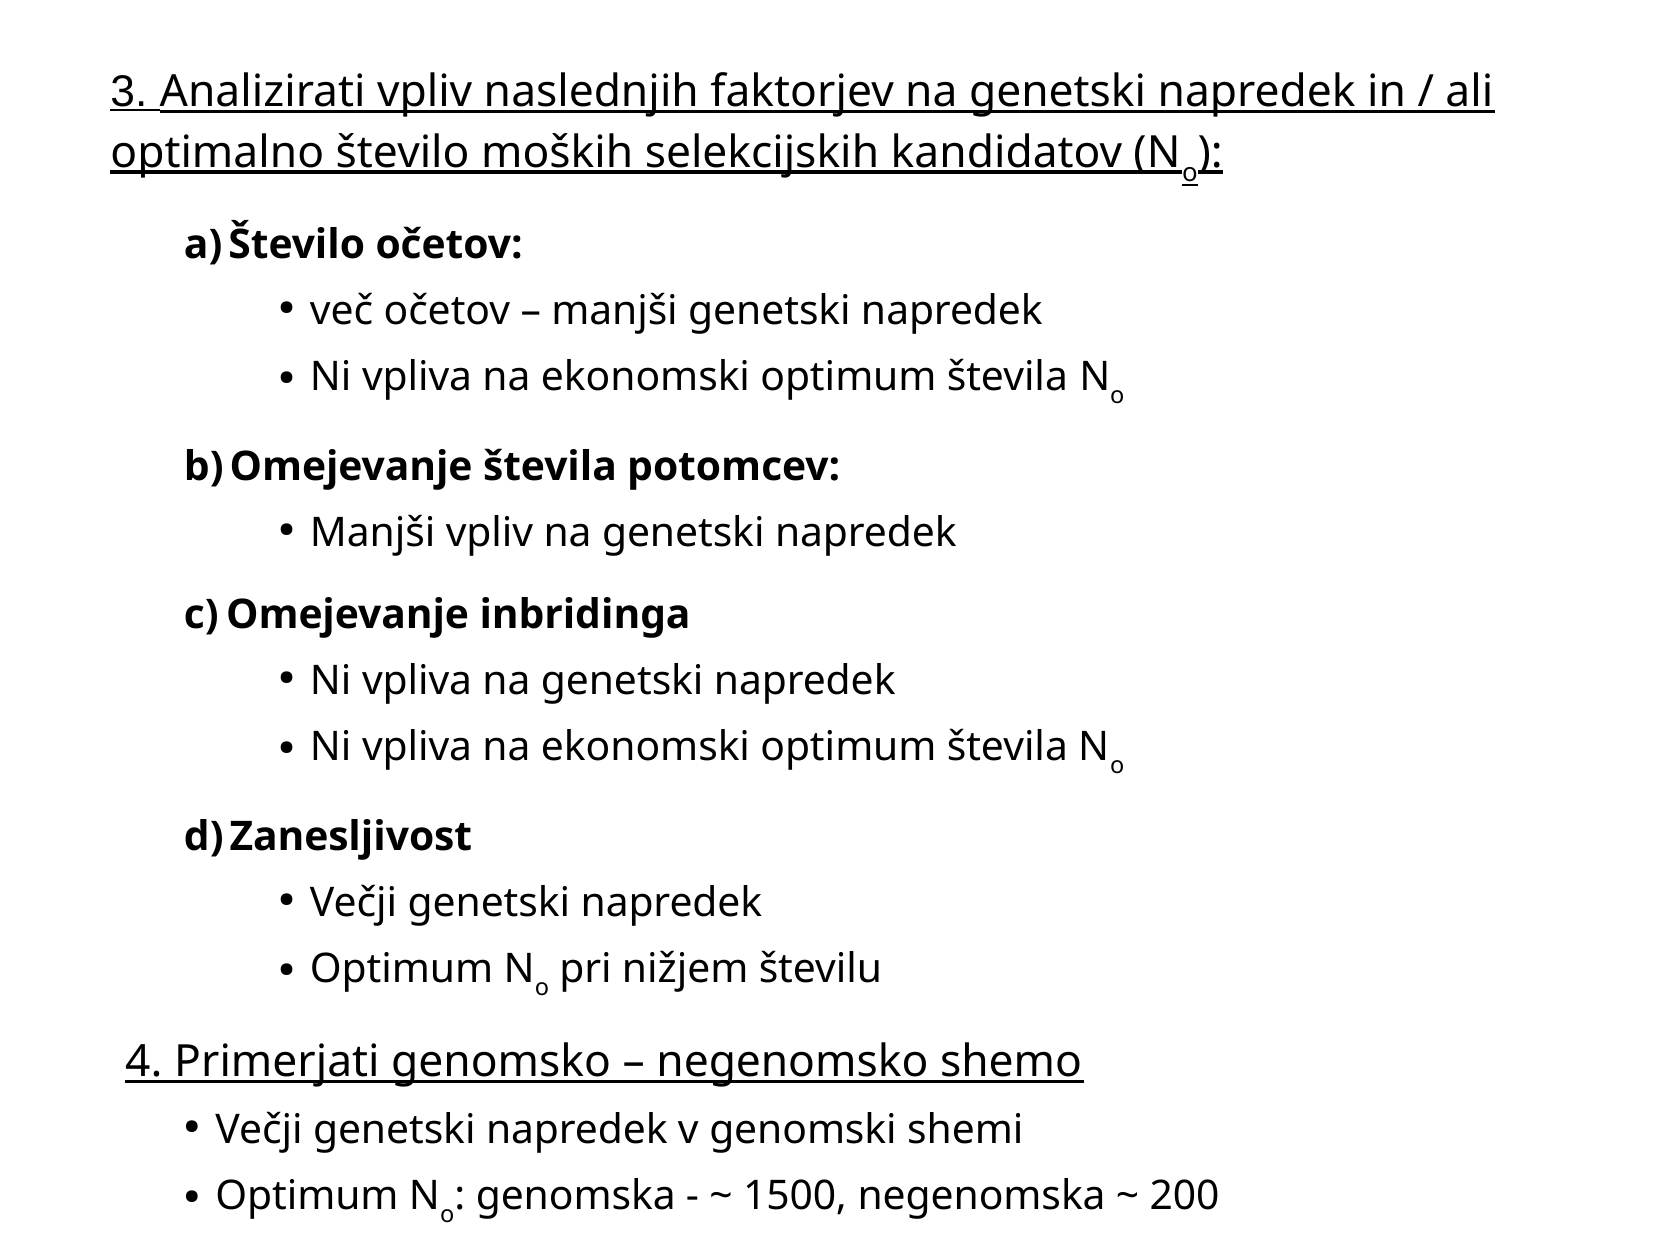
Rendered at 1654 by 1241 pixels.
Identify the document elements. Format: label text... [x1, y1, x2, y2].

list 3. Analizirati vpliv naslednjih faktorjev na genetski napredek in / ali optimalno število moških selekcijskih kandidatov (No): Število očetov: več očetov – manjši genetski napredek Ni vpliva na ekonomski optimum števila No Omejevanje števila potomcev: Manjši vpliv na genetski napredek Omejevanje inbridinga Ni vpliva na genetski napredek Ni vpliva na ekonomski optimum števila No Zanesljivost Večji genetski napredek Optimum No pri nižjem številu 4. Primerjati genomsko – negenomsko shemo Večji genetski napredek v genomski shemi Optimum No: genomska - ~ 1500, negenomska ~ 200 [47, 59, 1630, 1241]
